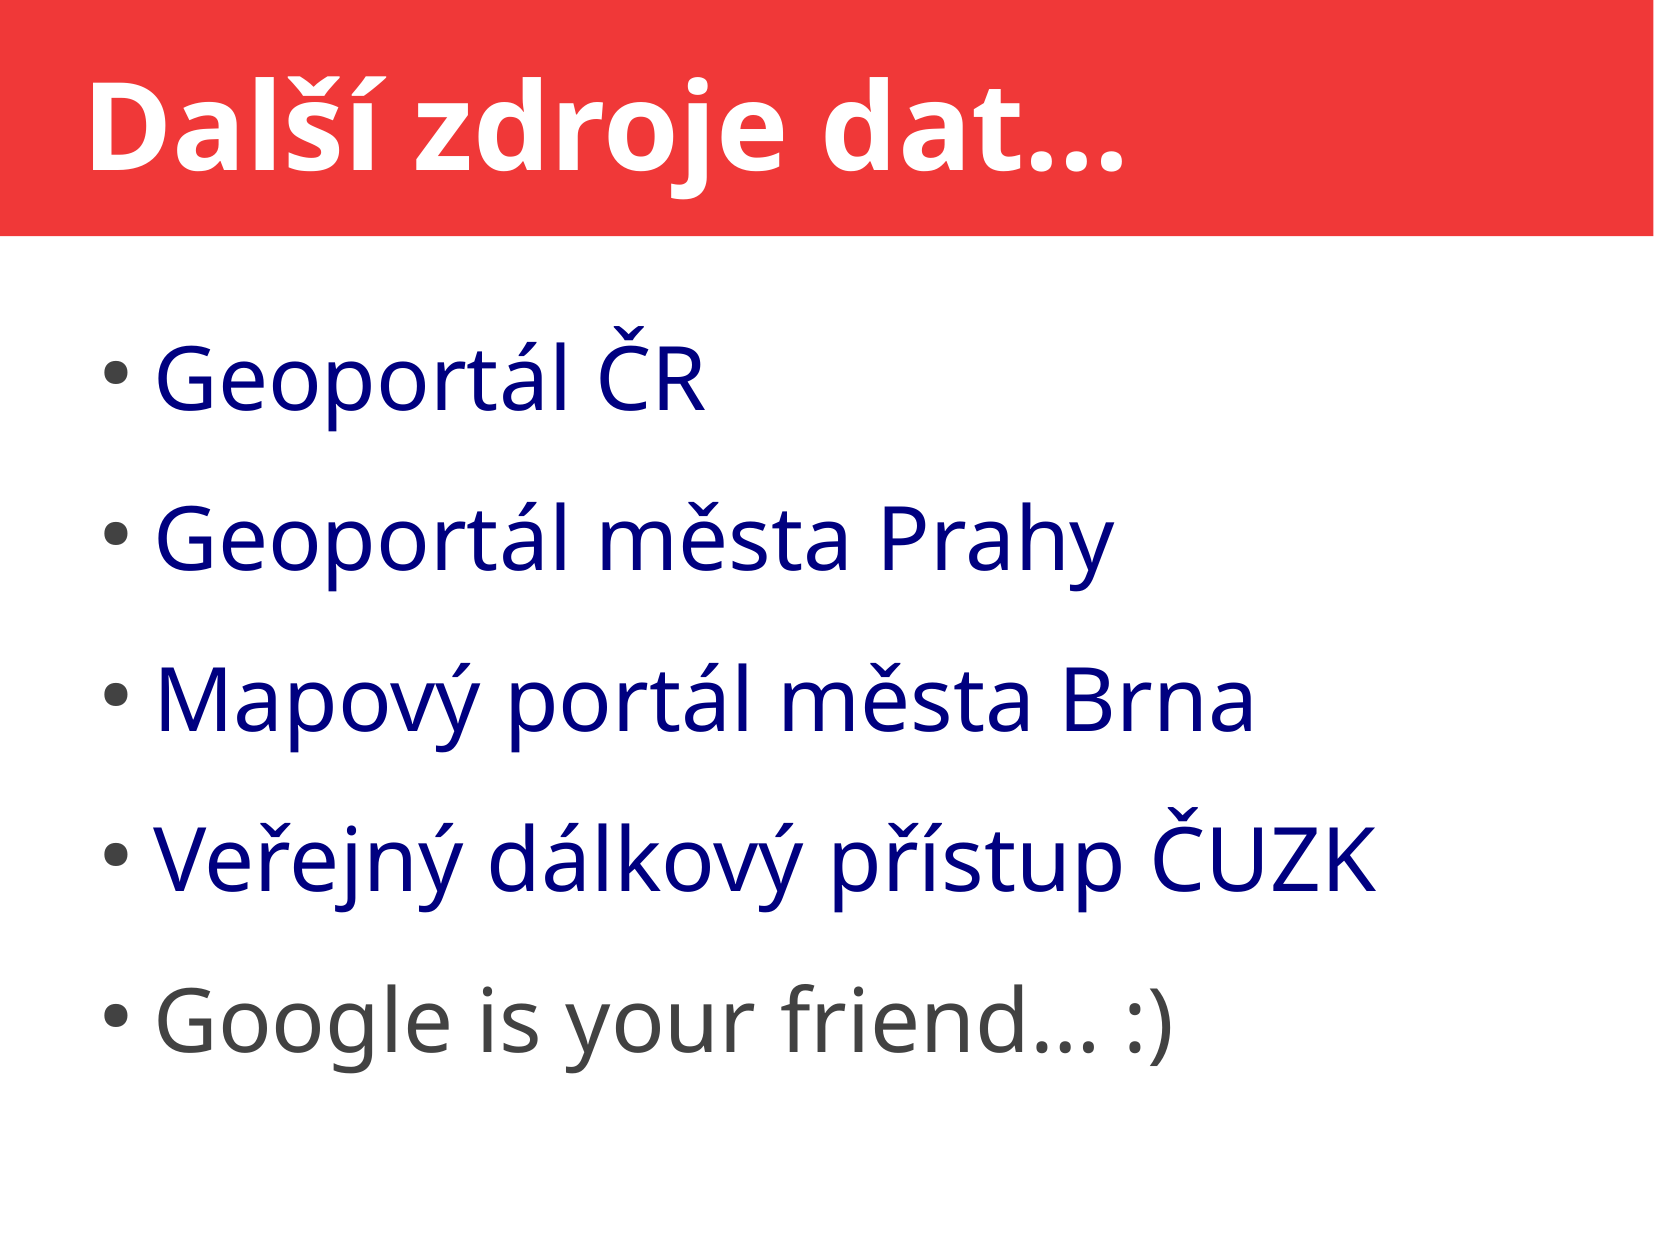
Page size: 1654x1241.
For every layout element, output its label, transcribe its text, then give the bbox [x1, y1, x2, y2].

title Další zdroje dat... [82, 19, 1571, 227]
list Geoportál ČR Geoportál města Prahy Mapový portál města Brna Veřejný dálkový přístup ČUZK Google is your friend… :) [82, 314, 1563, 1080]
